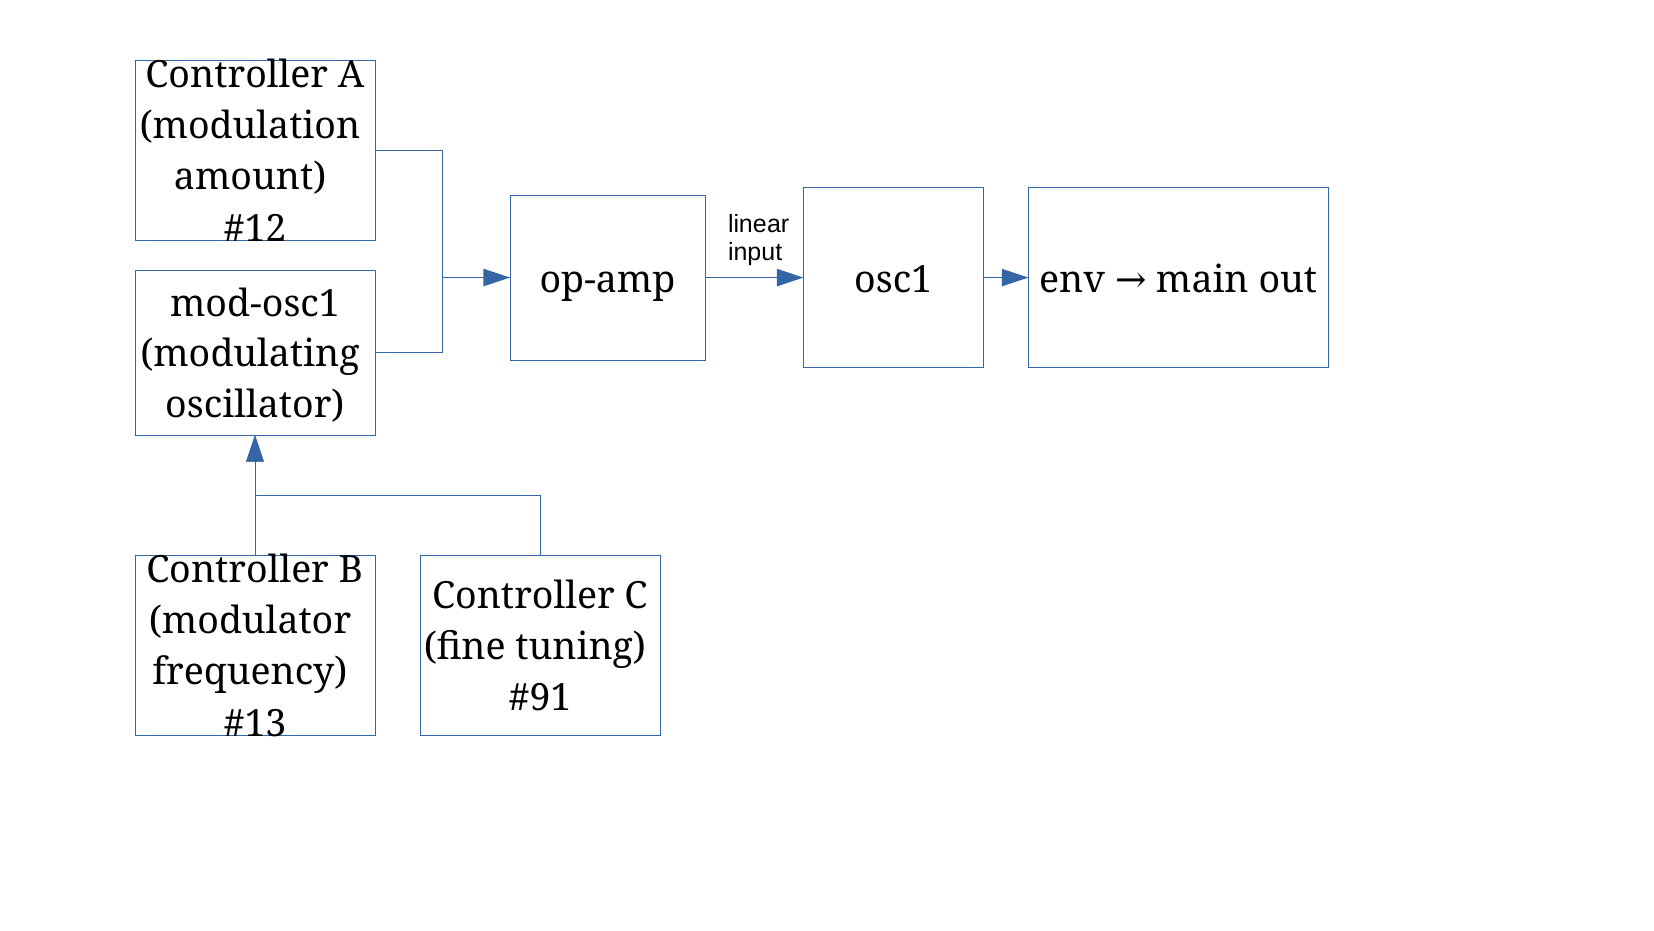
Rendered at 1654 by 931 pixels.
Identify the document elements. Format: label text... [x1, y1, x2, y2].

text_box env → main out [1028, 187, 1329, 368]
text_box op-amp [510, 195, 706, 361]
text_box Controller A (modulation amount) #12 [135, 60, 376, 241]
text_box osc1 [803, 187, 984, 368]
text_box Controller B (modulator frequency) #13 [135, 555, 376, 736]
text_box mod-osc1 (modulating oscillator) [135, 270, 376, 436]
text_box Controller C (fine tuning) #91 [420, 555, 661, 736]
text_box linear input [713, 202, 849, 316]
